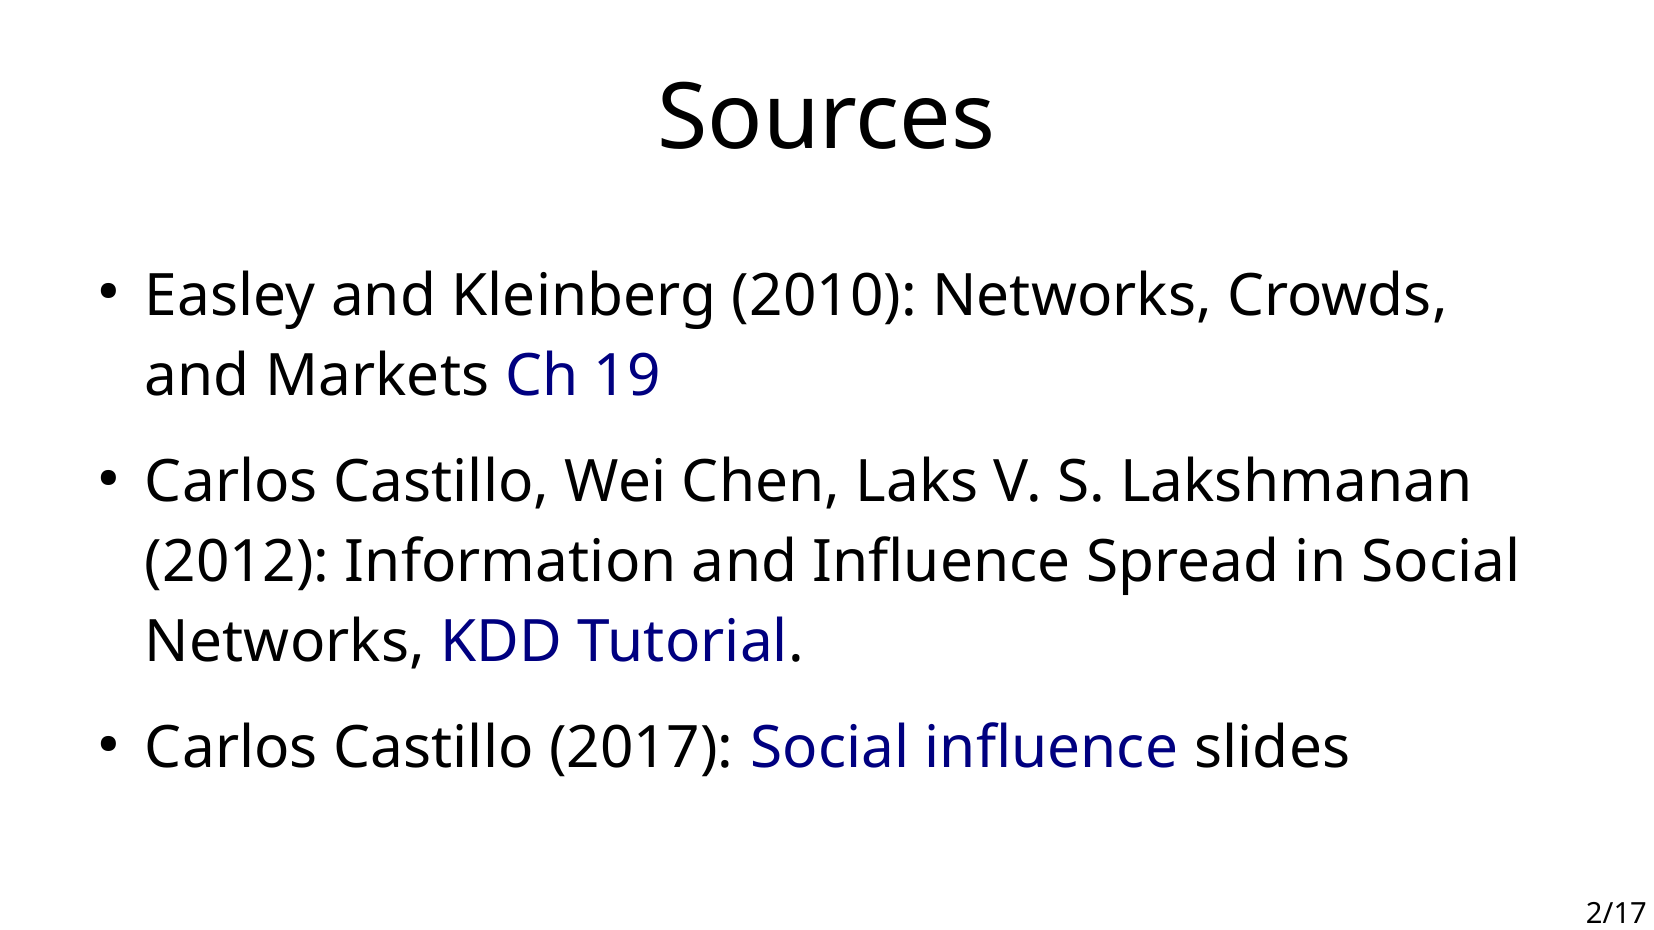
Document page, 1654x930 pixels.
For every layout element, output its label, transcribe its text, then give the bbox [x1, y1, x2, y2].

list Easley and Kleinberg (2010): Networks, Crowds, and Markets Ch 19 Carlos Castillo, Wei Chen, Laks V. S. Lakshmanan (2012): Information and Influence Spread in Social Networks, KDD Tutorial. Carlos Castillo (2017): Social influence slides [82, 252, 1571, 793]
title Sources [82, 1, 1571, 225]
